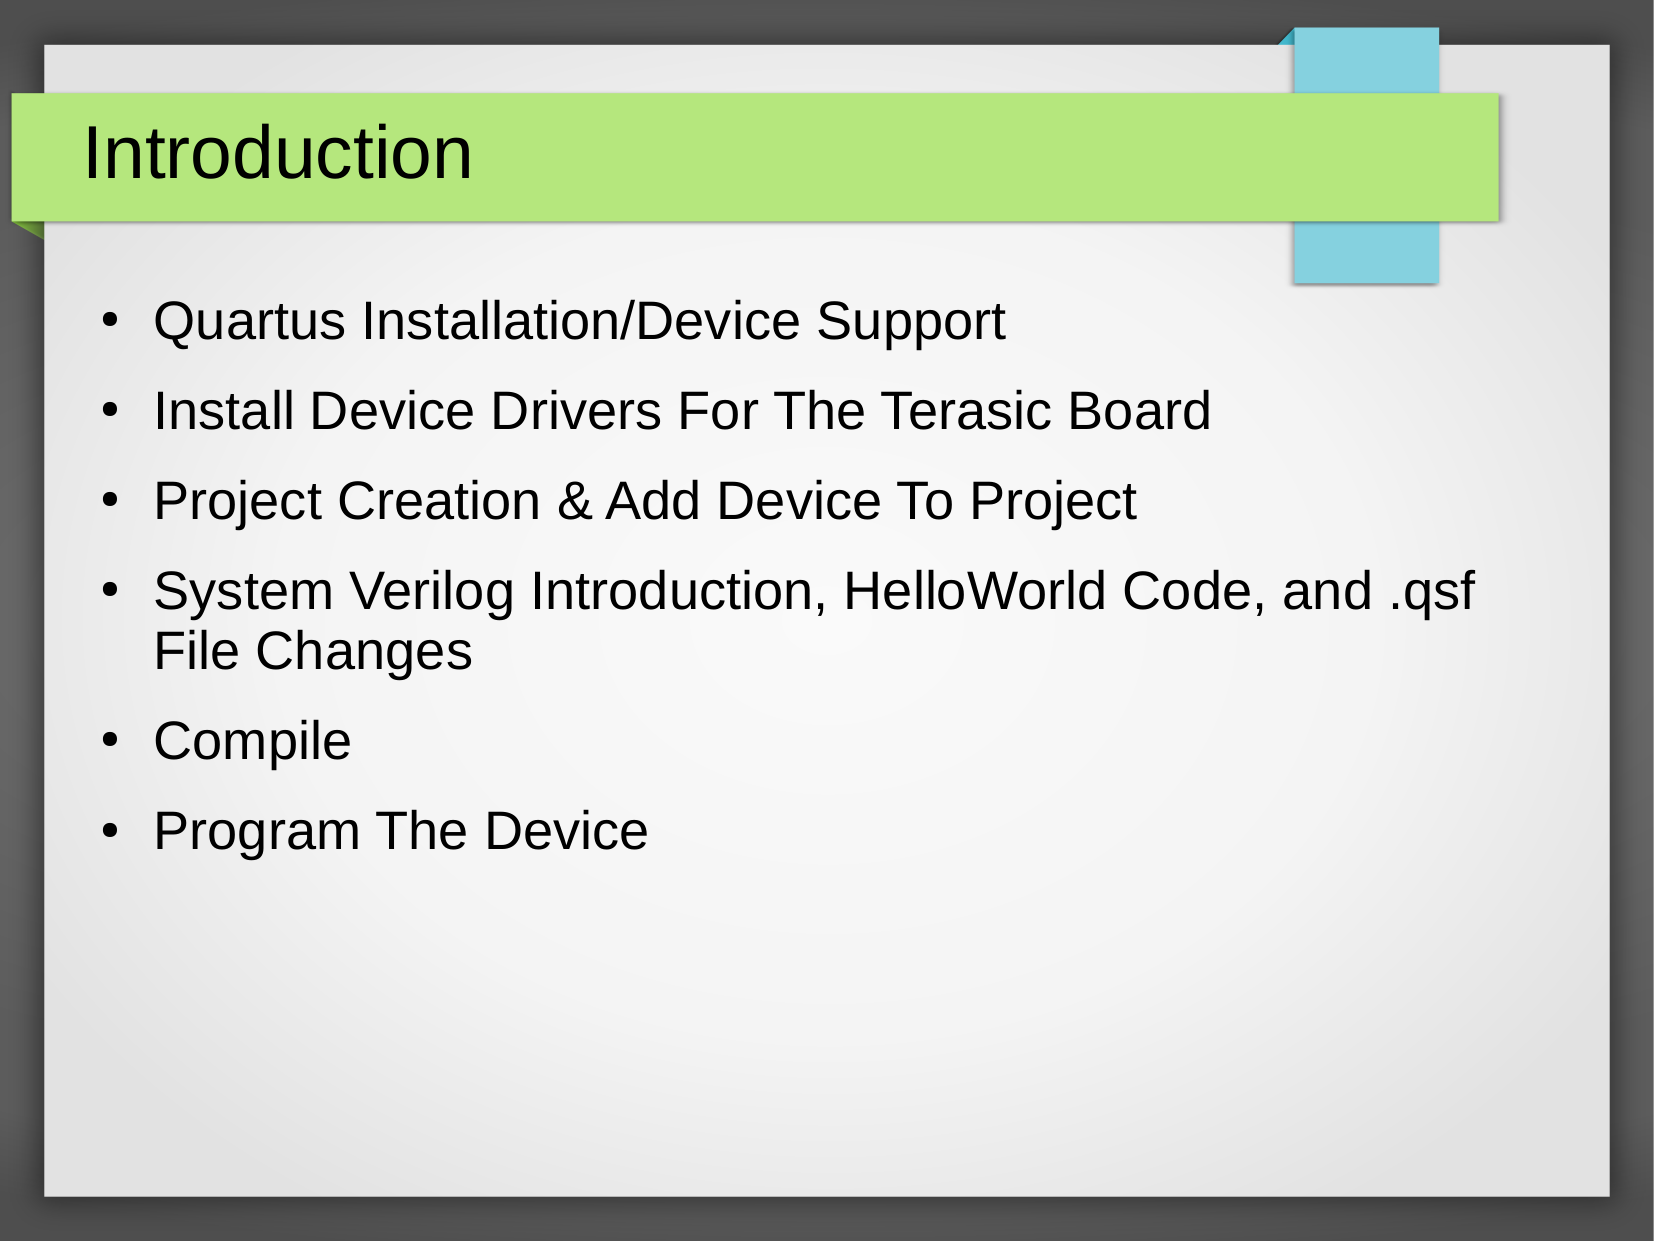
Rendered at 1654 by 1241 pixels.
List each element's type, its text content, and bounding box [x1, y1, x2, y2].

picture [0, 0, 1654, 1241]
title Introduction [82, 49, 1571, 257]
list Quartus Installation/Device Support Install Device Drivers For The Terasic Board Project Creation & Add Device To Project System Verilog Introduction, HelloWorld Code, and .qsf File Changes Compile Program The Device [82, 290, 1571, 1010]
